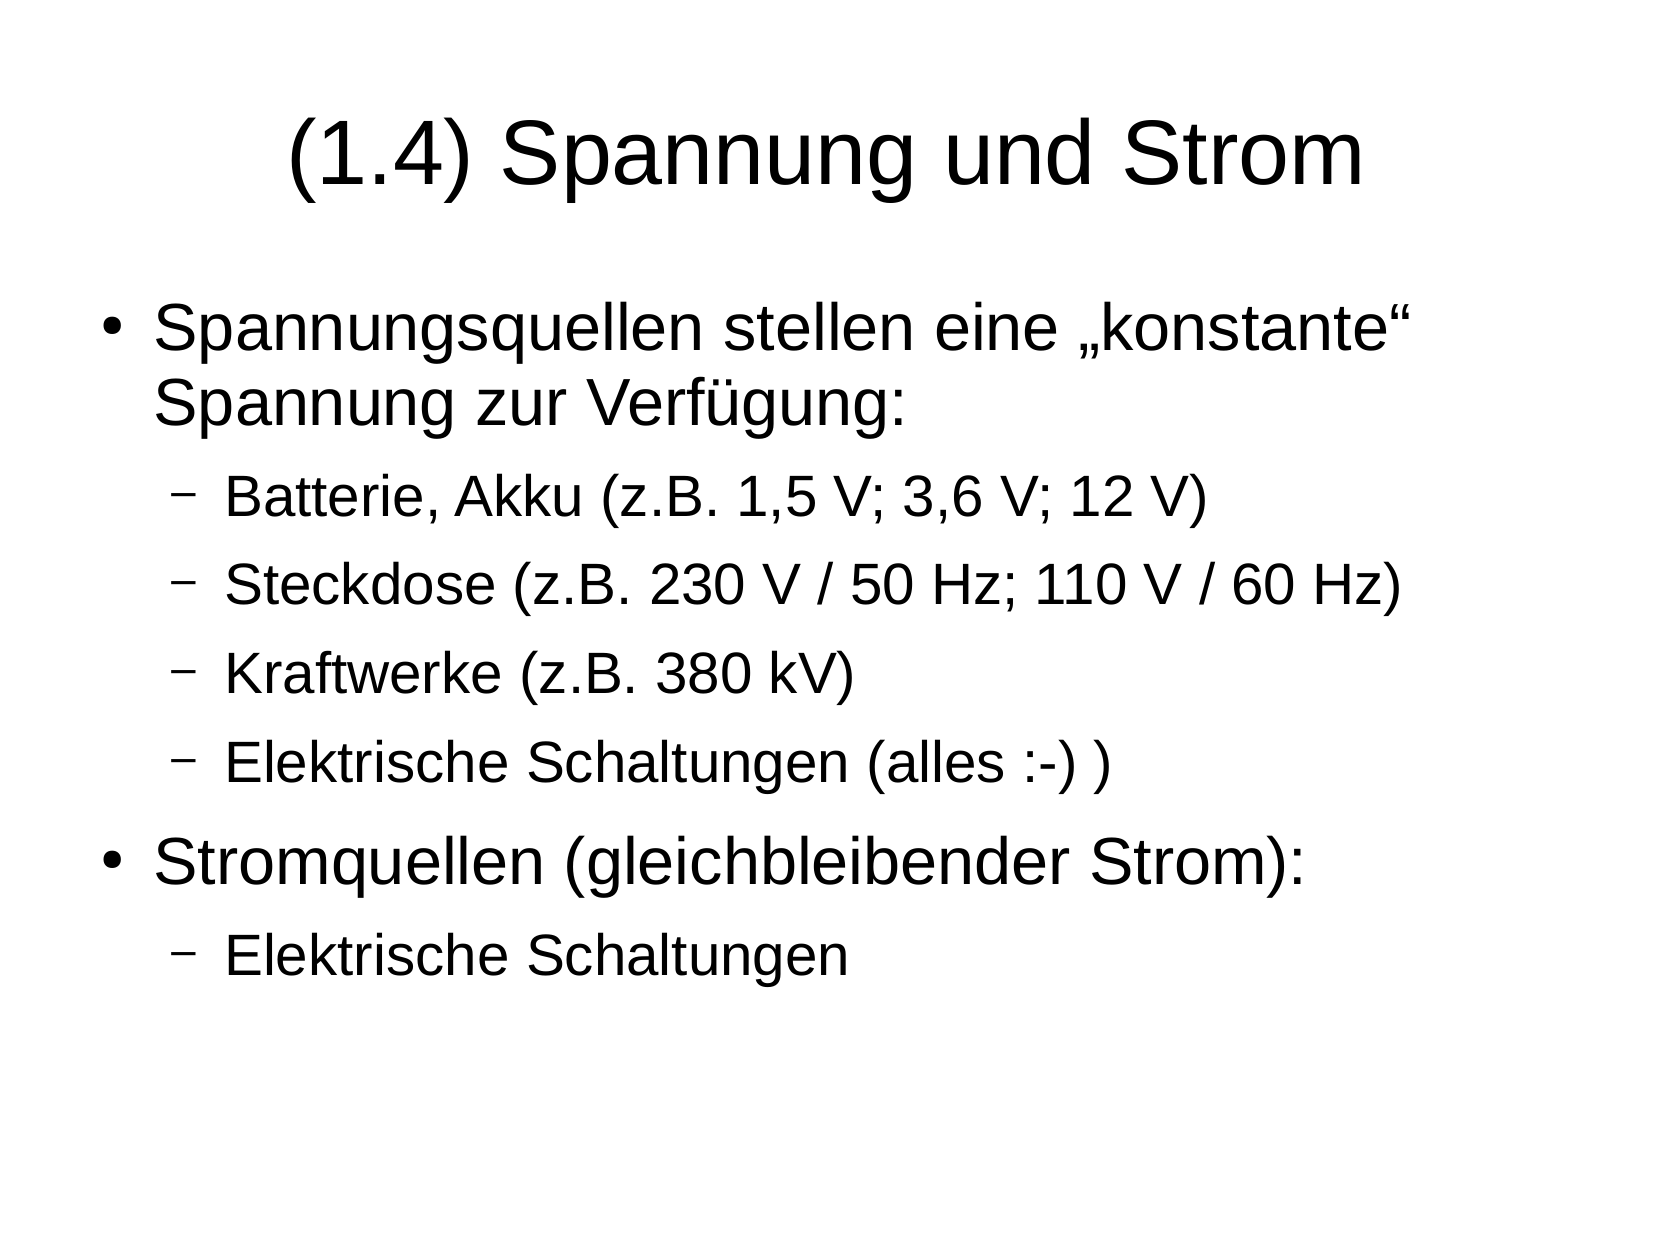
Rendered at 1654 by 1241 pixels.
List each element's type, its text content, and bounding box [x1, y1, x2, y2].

list Spannungsquellen stellen eine „konstante“ Spannung zur Verfügung: Batterie, Akku (z.B. 1,5 V; 3,6 V; 12 V) Steckdose (z.B. 230 V / 50 Hz; 110 V / 60 Hz) Kraftwerke (z.B. 380 kV) Elektrische Schaltungen (alles :-) ) Stromquellen (gleichbleibender Strom): Elektrische Schaltungen [82, 290, 1571, 1010]
title (1.4) Spannung und Strom [82, 49, 1571, 257]
